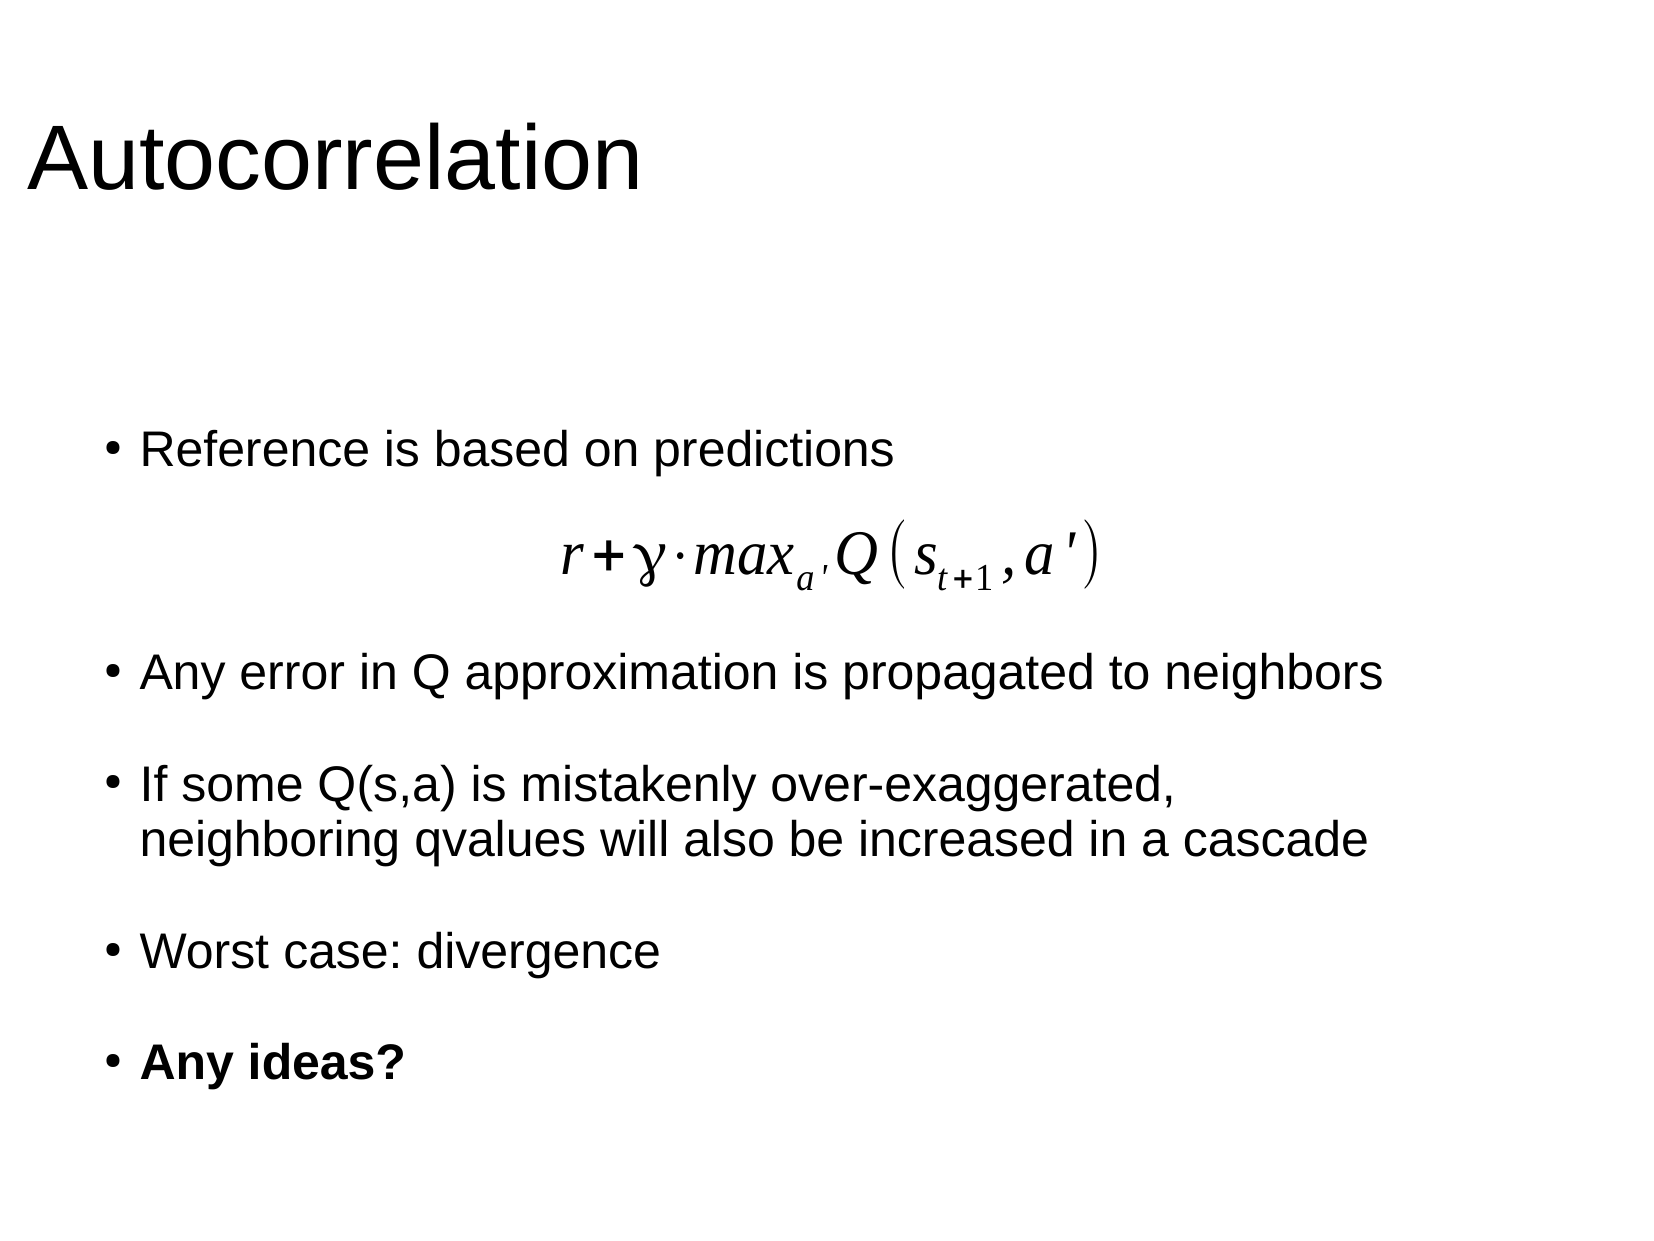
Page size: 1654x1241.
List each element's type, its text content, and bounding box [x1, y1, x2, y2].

text_box Autocorrelation [3, 90, 1099, 333]
chart [545, 514, 1117, 597]
text_box Reference is based on predictions Any error in Q approximation is propagated to neighbors If some Q(s,a) is mistakenly over-exaggerated, neighboring qvalues will also be increased in a cascade Worst case: divergence Any ideas? [45, 405, 1426, 1114]
